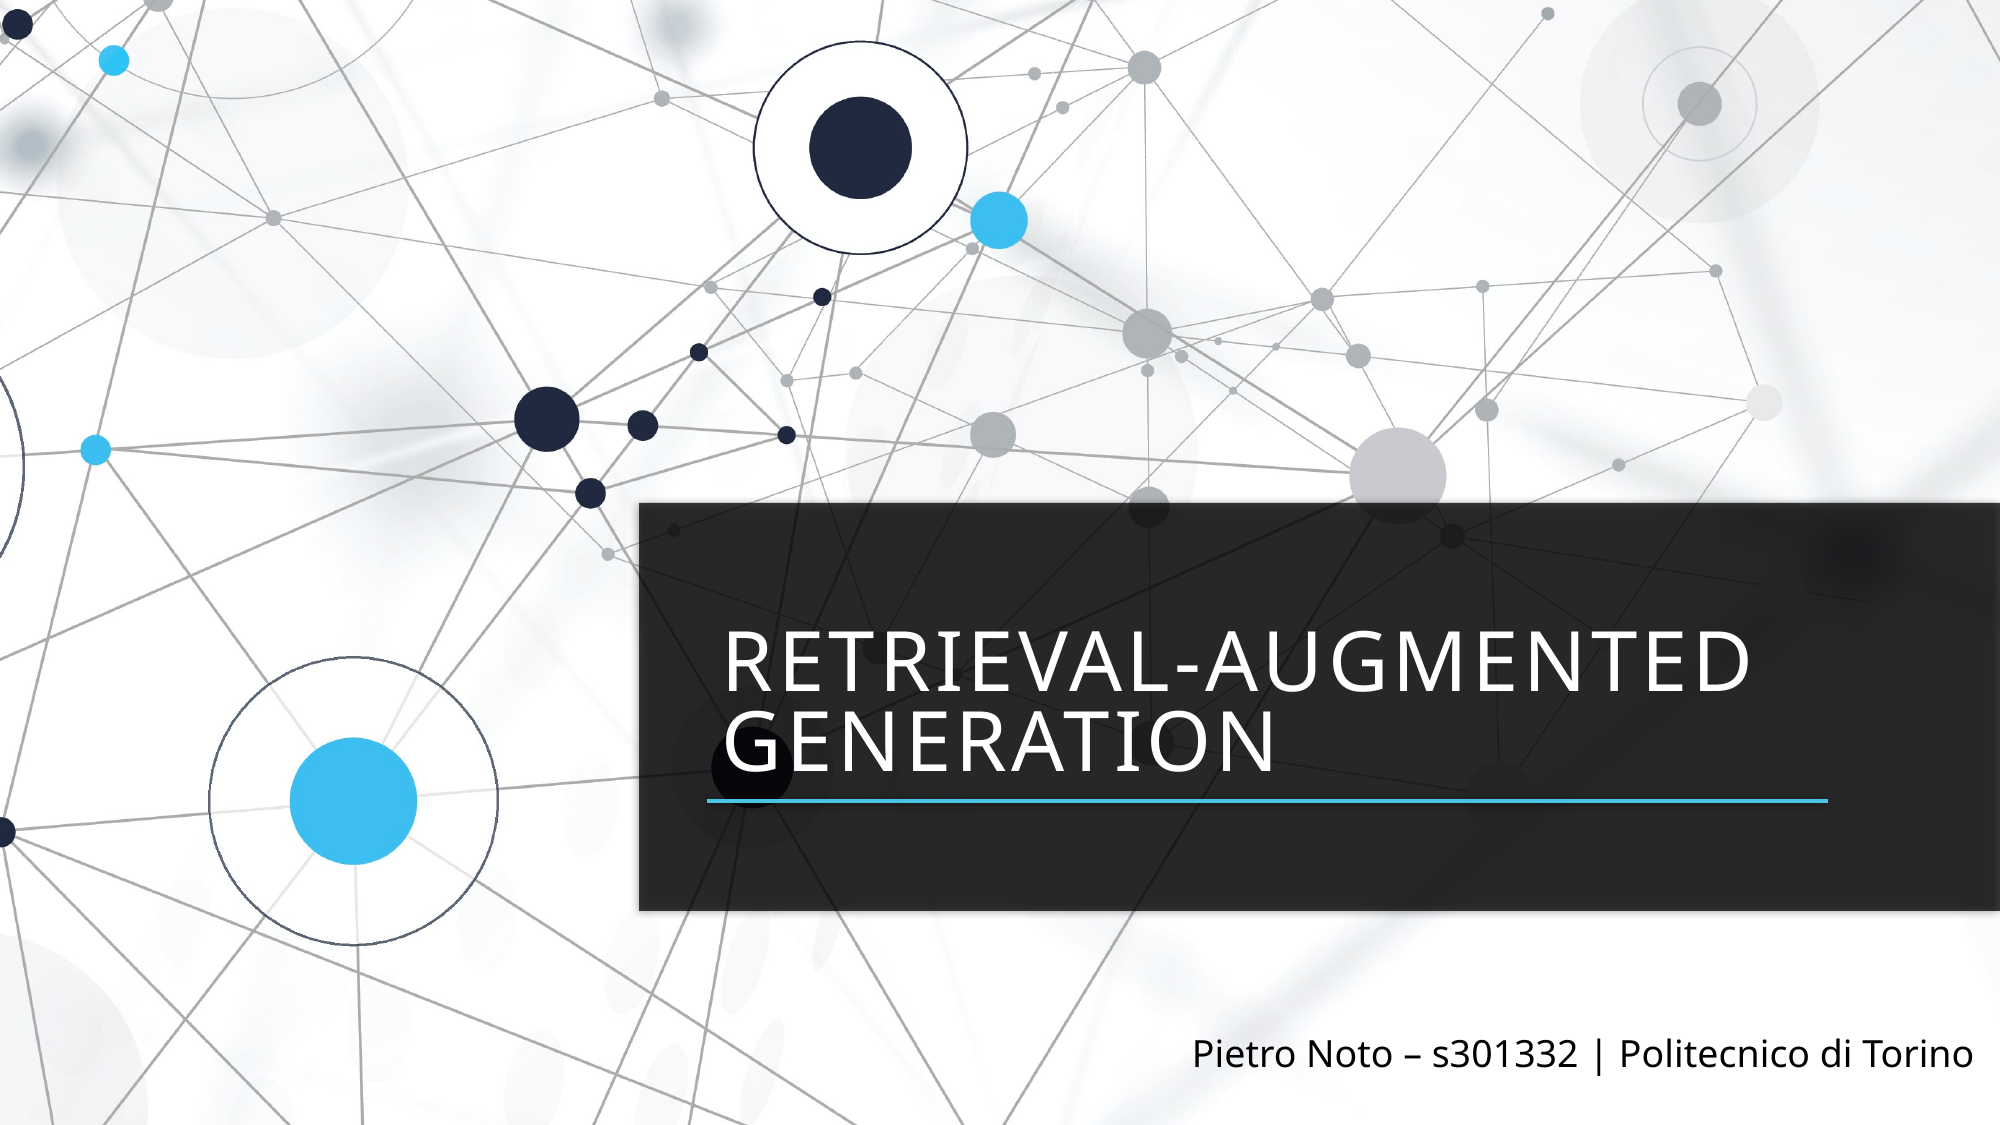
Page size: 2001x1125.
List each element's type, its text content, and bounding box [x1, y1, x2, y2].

picture [0, 0, 2000, 1125]
text_box Pietro Noto – s301332 | Politecnico di Torino [1177, 1022, 1990, 1083]
title Retrieval-augMENTED GENERATION [706, 615, 1938, 795]
text_box [639, 502, 2000, 911]
